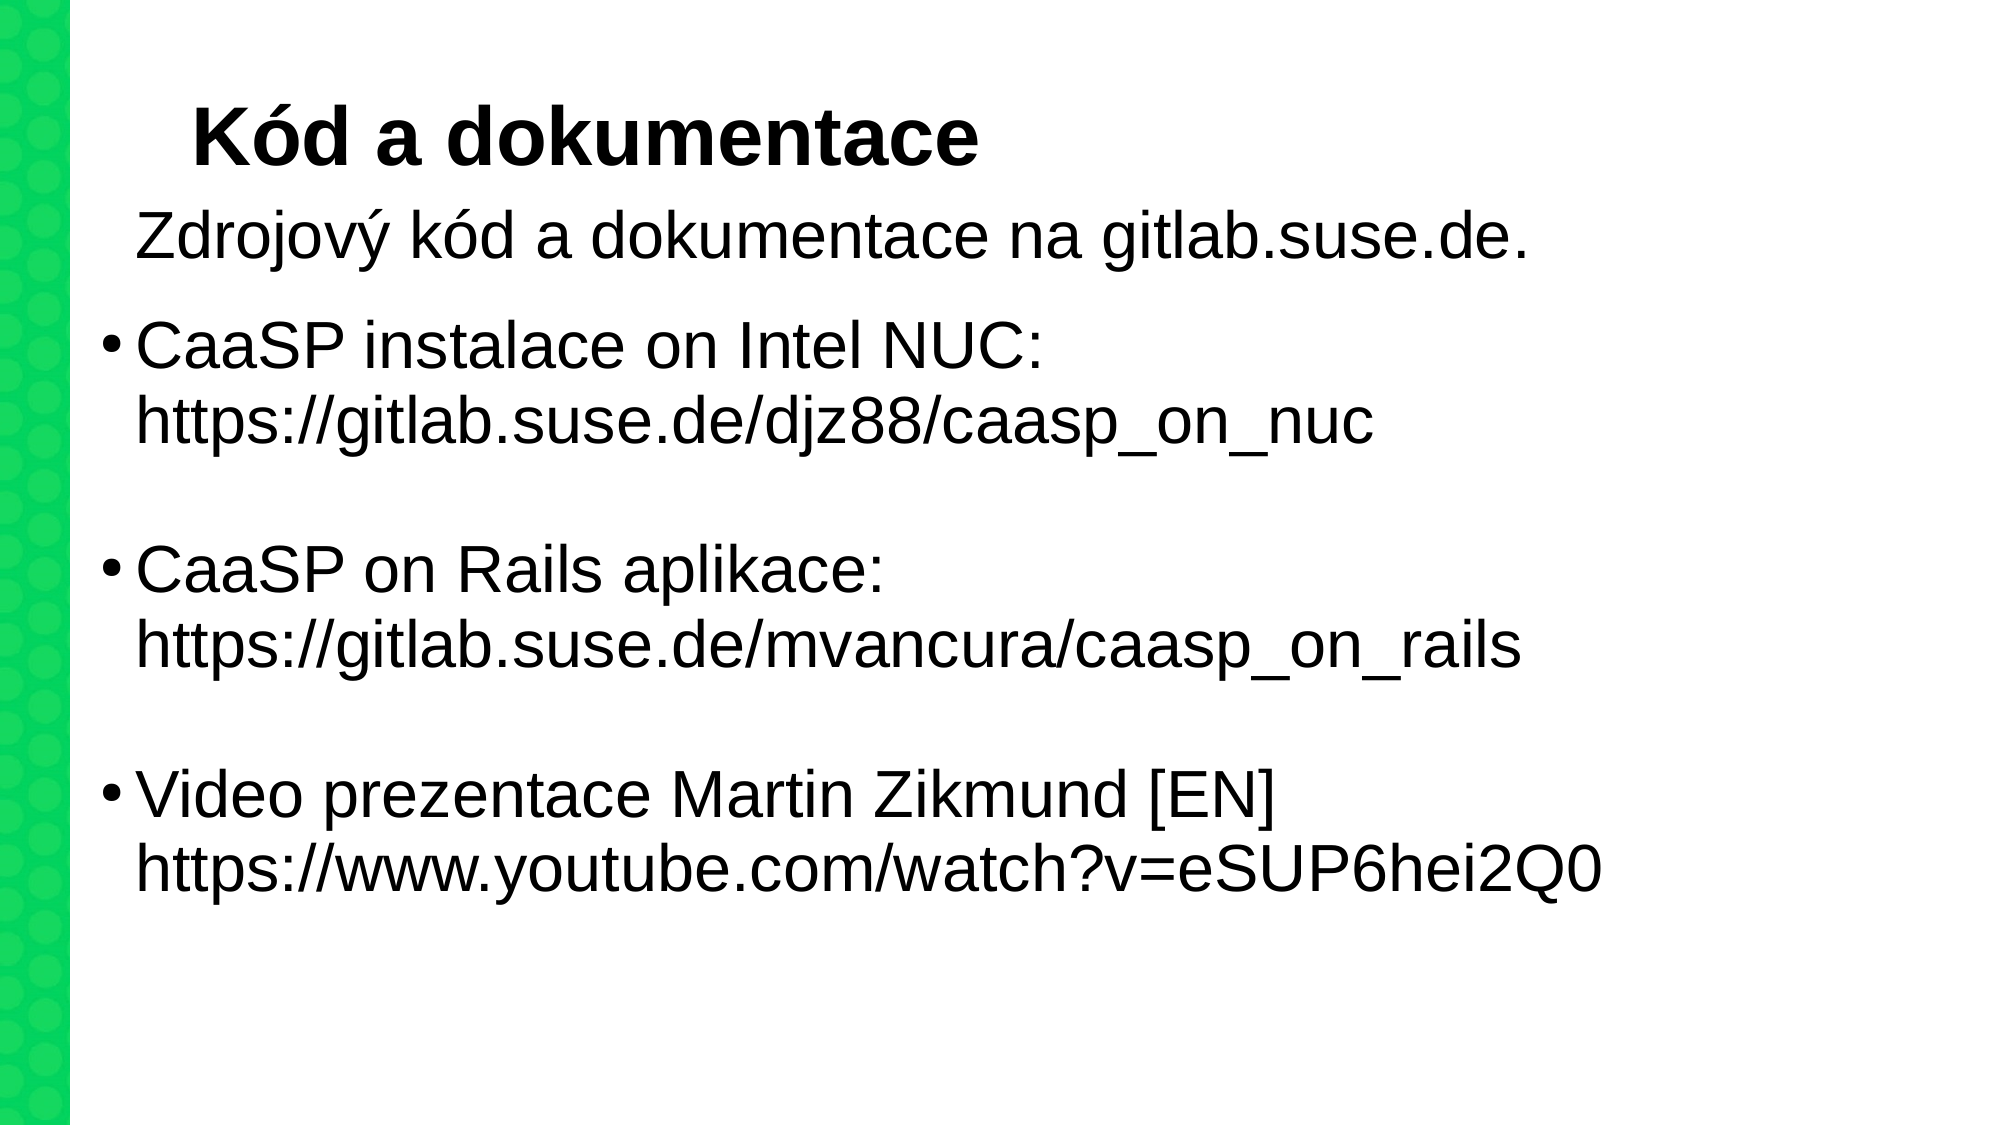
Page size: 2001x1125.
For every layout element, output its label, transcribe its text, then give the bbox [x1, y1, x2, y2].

picture [0, 0, 81, 1125]
title Kód a dokumentace [191, 90, 1863, 184]
subtitle Zdrojový kód a dokumentace na gitlab.suse.de. CaaSP instalace on Intel NUC: https://gitlab.suse.de/djz88/caasp_on_nuc CaaSP on Rails aplikace: https://gitlab.suse.de/mvancura/caasp_on_rails Video prezentace Martin Zikmund [EN] https://www.youtube.com/watch?v=eSUP6hei2Q0 [99, 197, 1900, 982]
